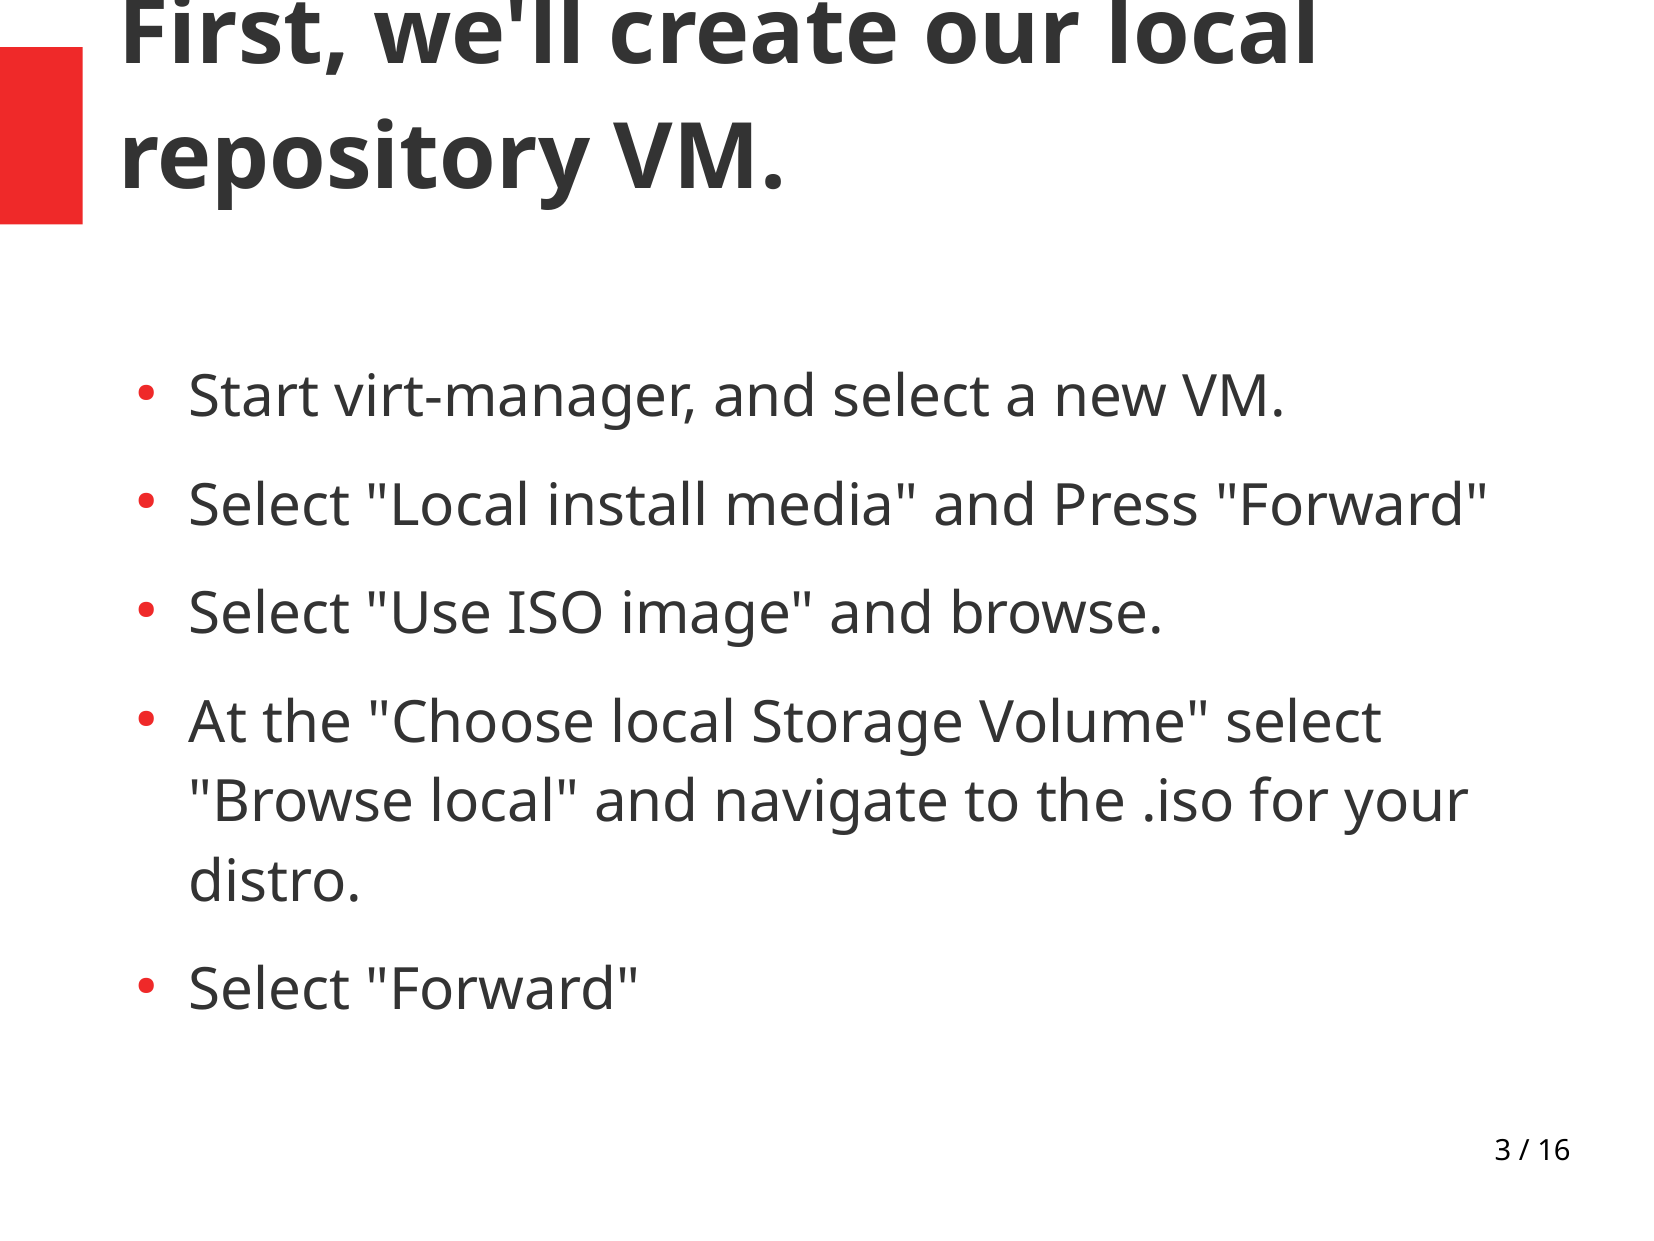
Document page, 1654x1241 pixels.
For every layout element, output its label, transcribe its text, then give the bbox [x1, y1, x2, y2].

list Start virt-manager, and select a new VM. Select "Local install media" and Press "Forward" Select "Use ISO image" and browse. At the "Choose local Storage Volume" select "Browse local" and navigate to the .iso for your distro. Select "Forward" [118, 354, 1536, 1074]
title First, we'll create our local repository VM. [118, 0, 1571, 314]
